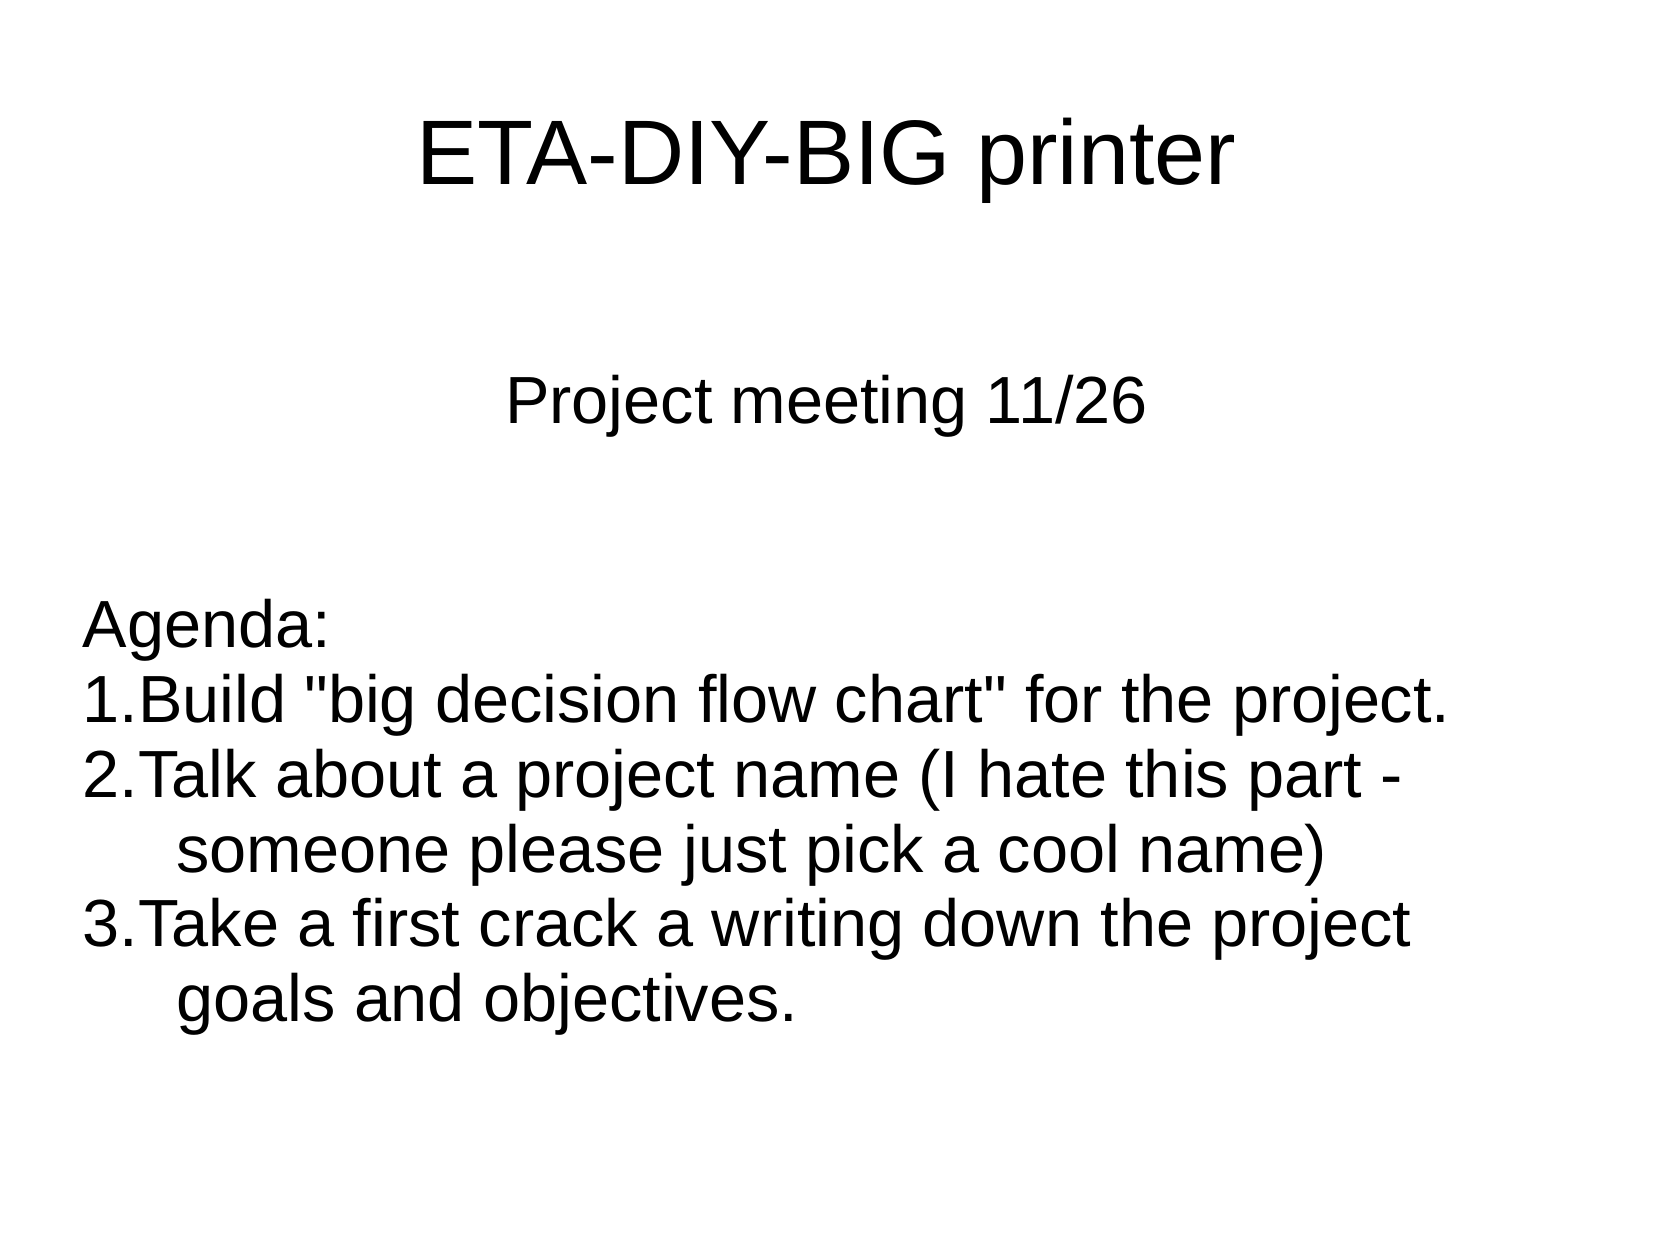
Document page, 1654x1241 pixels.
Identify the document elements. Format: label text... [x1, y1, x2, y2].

title ETA-DIY-BIG printer [82, 49, 1571, 257]
subtitle Project meeting 11/26 Agenda: Build "big decision flow chart" for the project. Talk about a project name (I hate this part - someone please just pick a cool name) Take a first crack a writing down the project goals and objectives. [82, 290, 1571, 1109]
